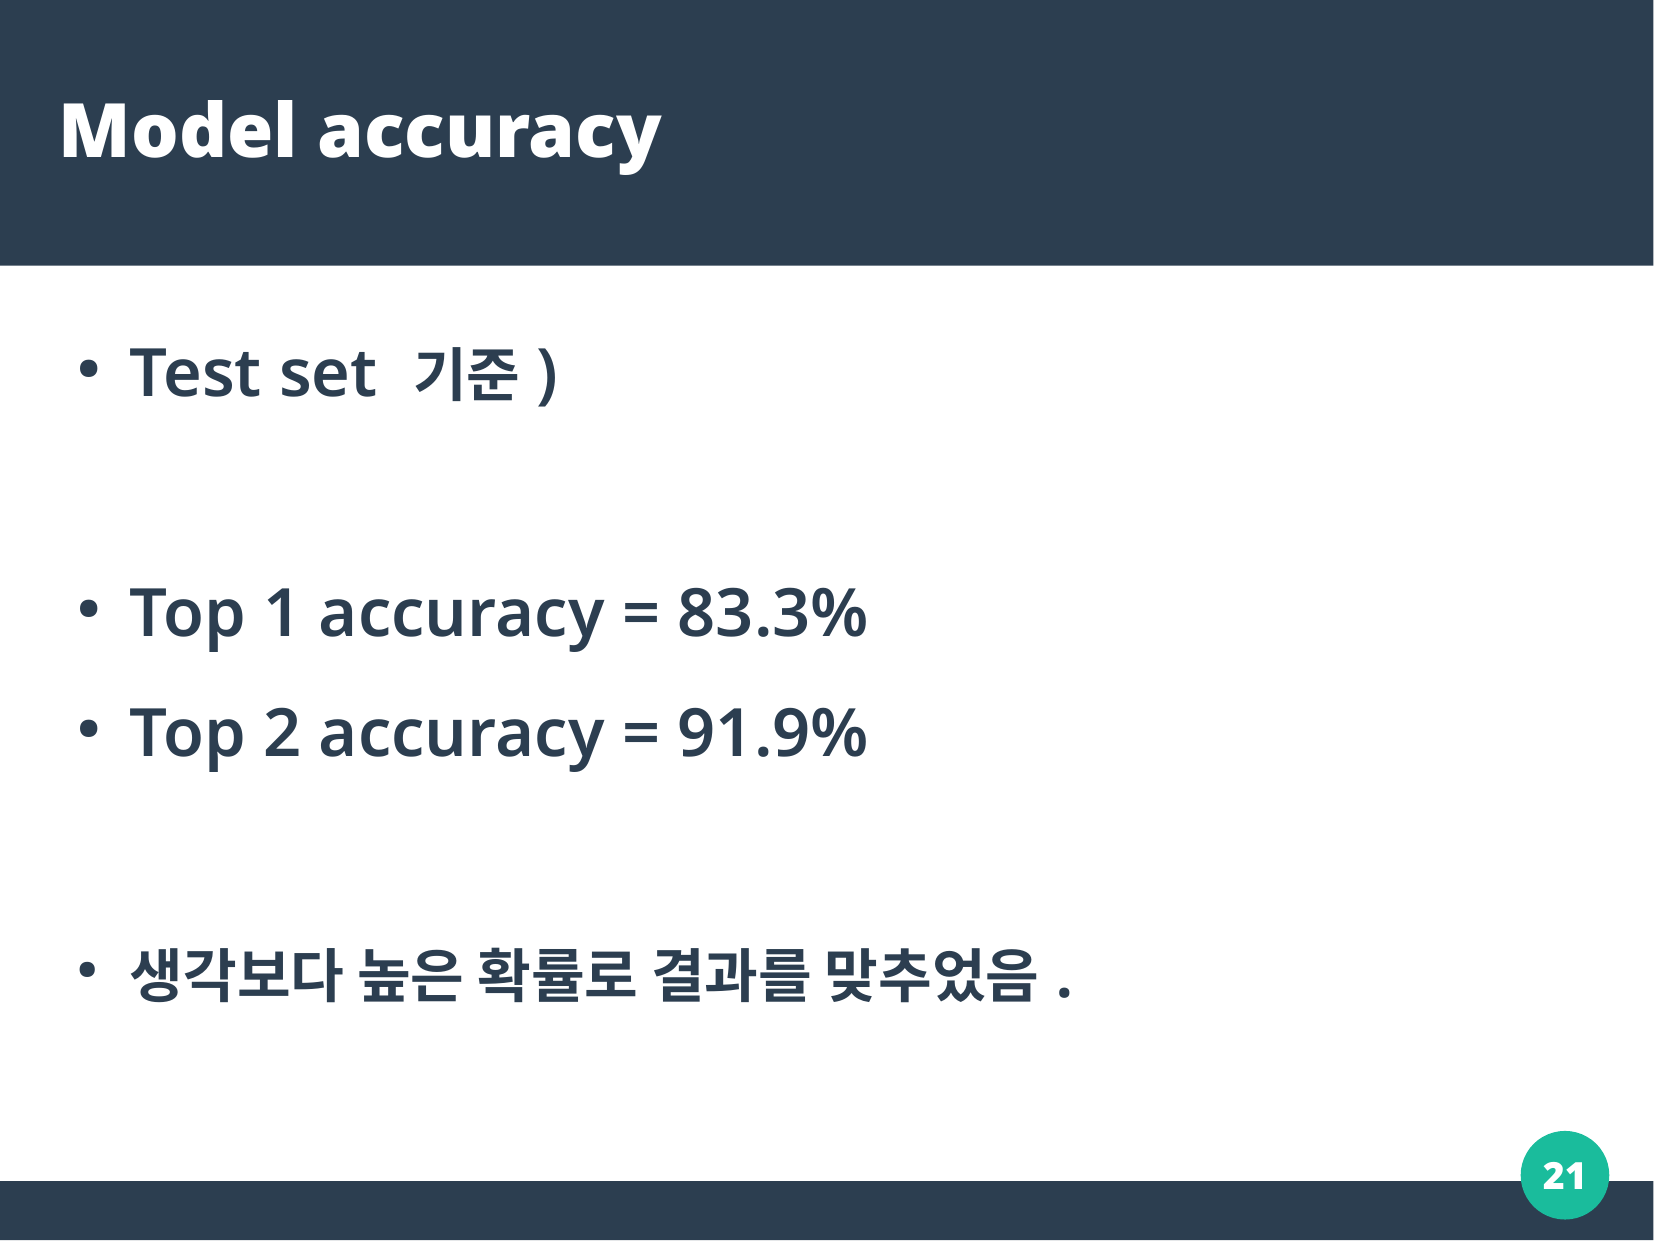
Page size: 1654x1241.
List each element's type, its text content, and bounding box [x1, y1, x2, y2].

list Test set 기준) Top 1 accuracy = 83.3% Top 2 accuracy = 91.9% 생각보다 높은 확률로 결과를 맞추었음. [59, 324, 1595, 1152]
title Model accuracy [59, 49, 1595, 207]
